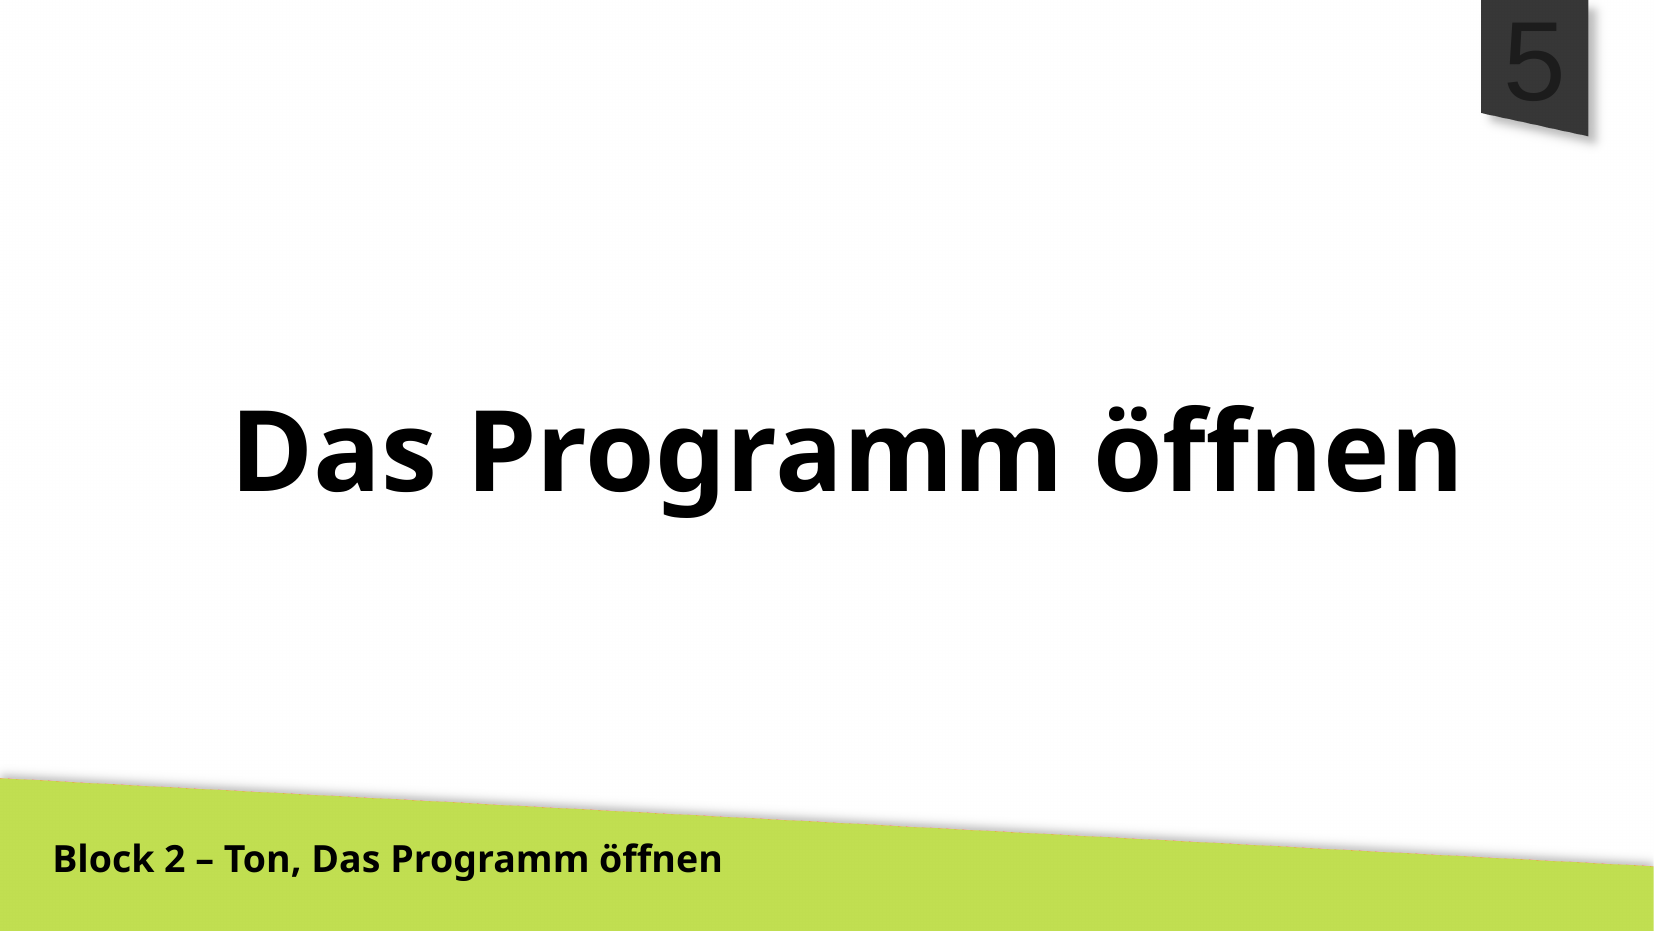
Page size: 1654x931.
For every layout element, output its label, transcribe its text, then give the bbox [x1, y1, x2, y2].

picture [0, 0, 1654, 931]
title Das Programm öffnen [157, 369, 1538, 526]
text_box <Foliennummer> [905, 0, 1581, 132]
text_box Block 2 – Ton, Das Programm öffnen [37, 825, 863, 901]
